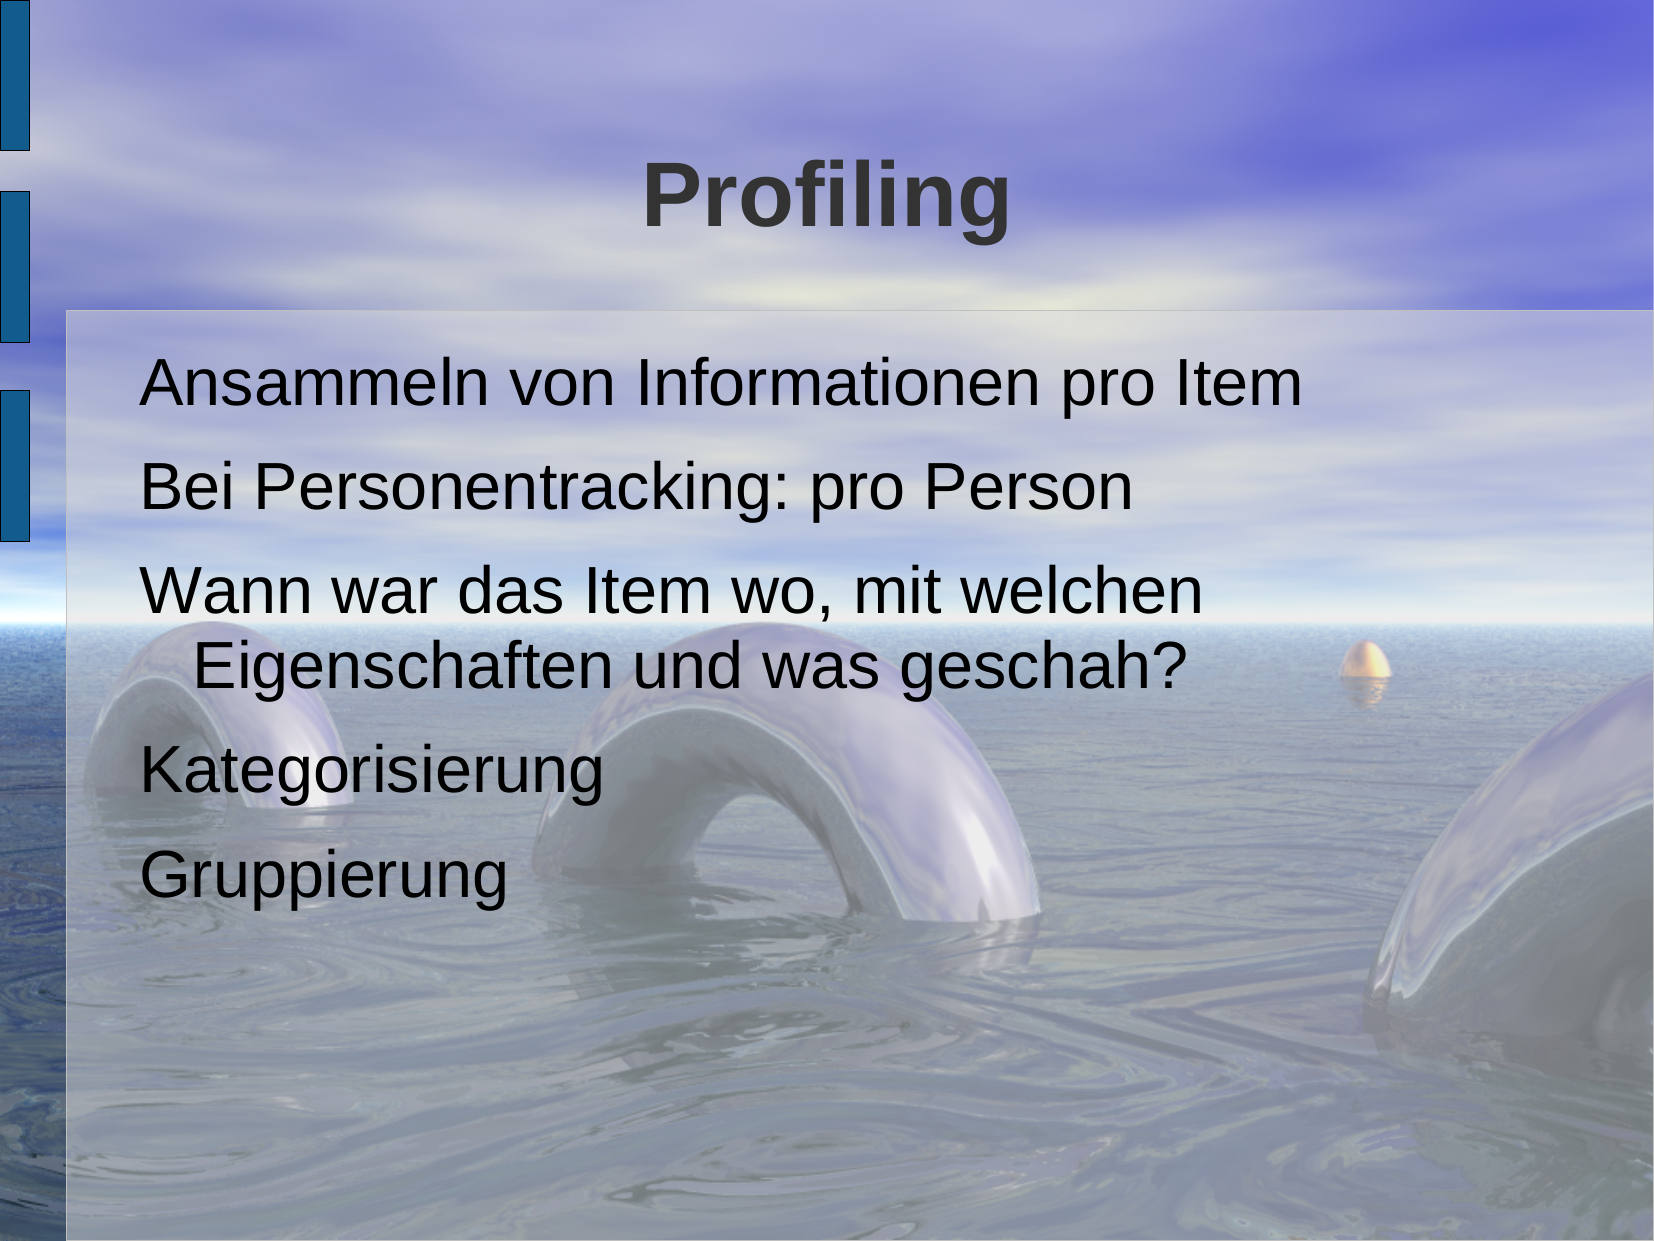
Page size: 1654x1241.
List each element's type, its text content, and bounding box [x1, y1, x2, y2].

title Profiling [121, 91, 1534, 299]
list Ansammeln von Informationen pro Item Bei Personentracking: pro Person Wann war das Item wo, mit welchen Eigenschaften und was geschah? Kategorisierung Gruppierung [121, 344, 1534, 1127]
picture [0, 0, 1654, 1241]
